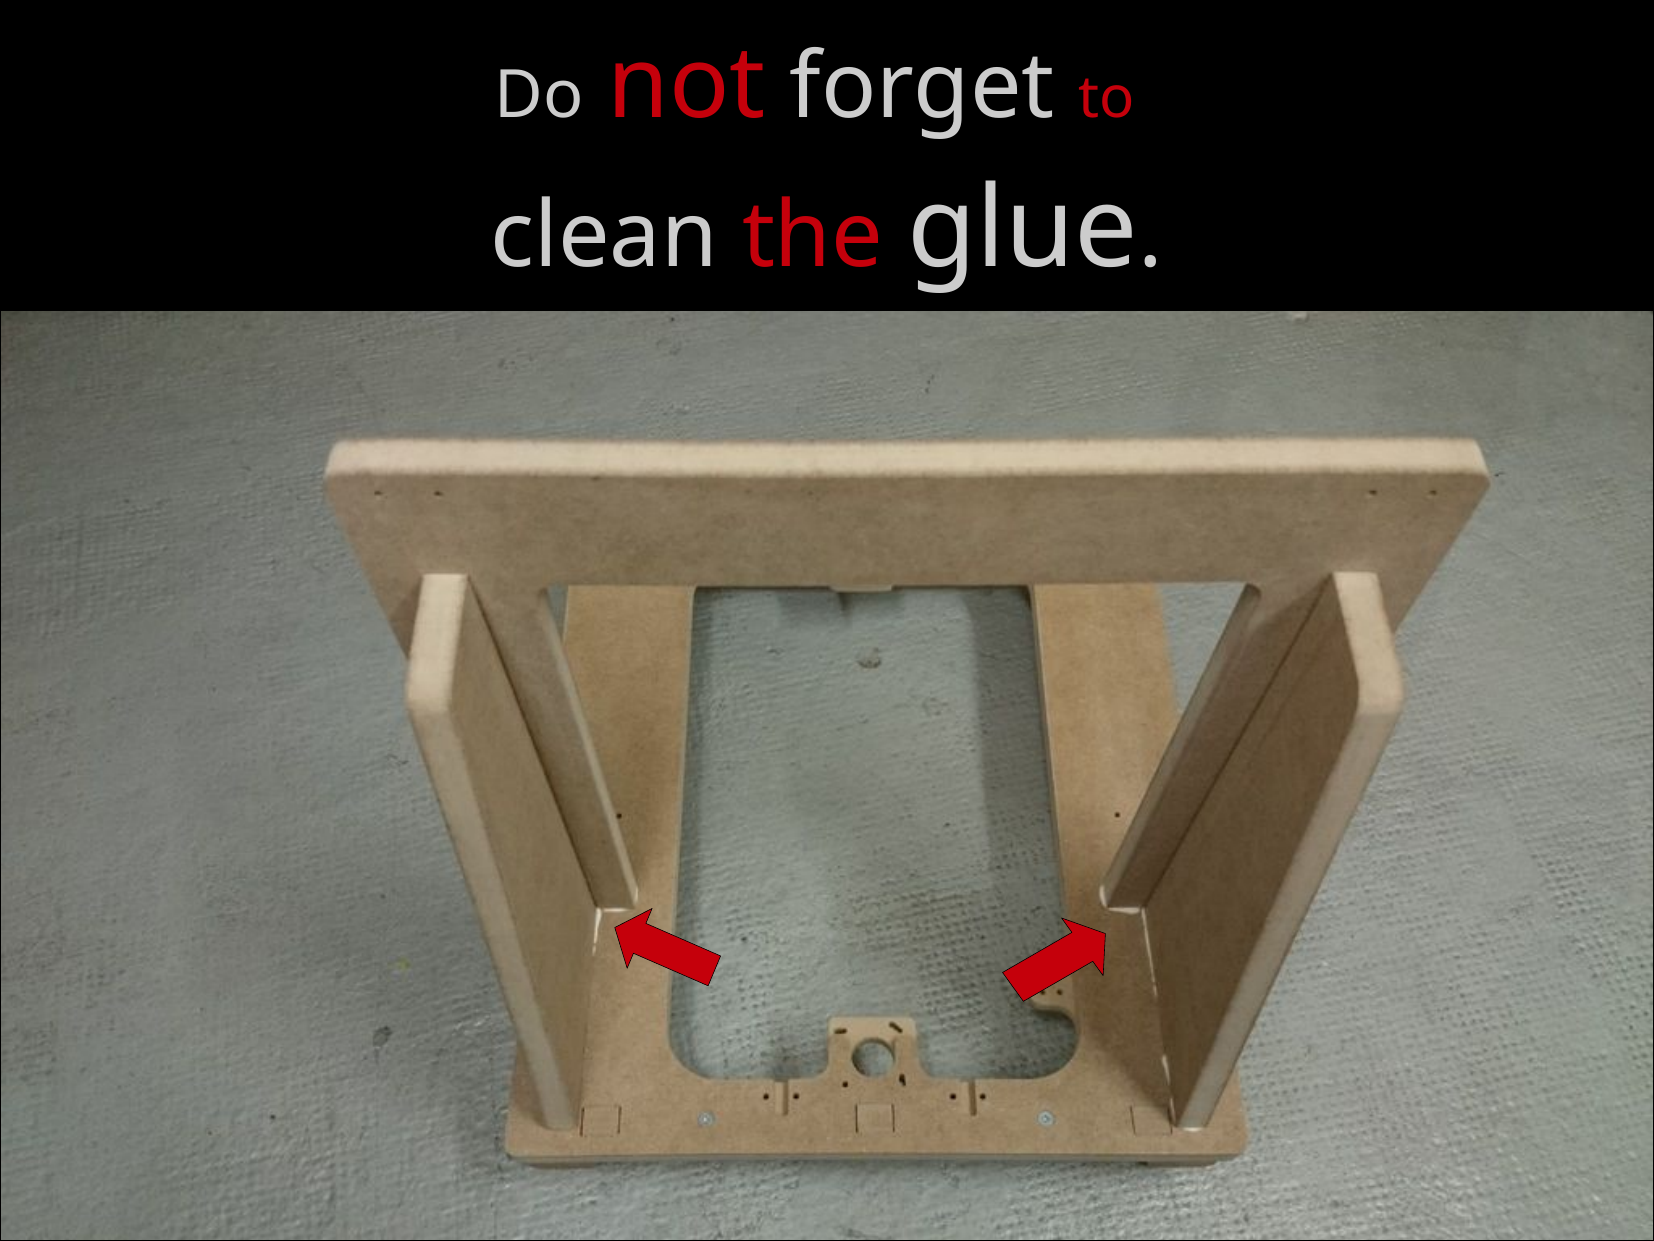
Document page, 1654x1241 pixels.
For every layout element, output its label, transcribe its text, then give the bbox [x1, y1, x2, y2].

title Do not forget to clean the glue. [0, 0, 1654, 311]
text_box [614, 908, 721, 986]
text_box [1002, 917, 1106, 1002]
picture [0, 311, 1654, 1241]
